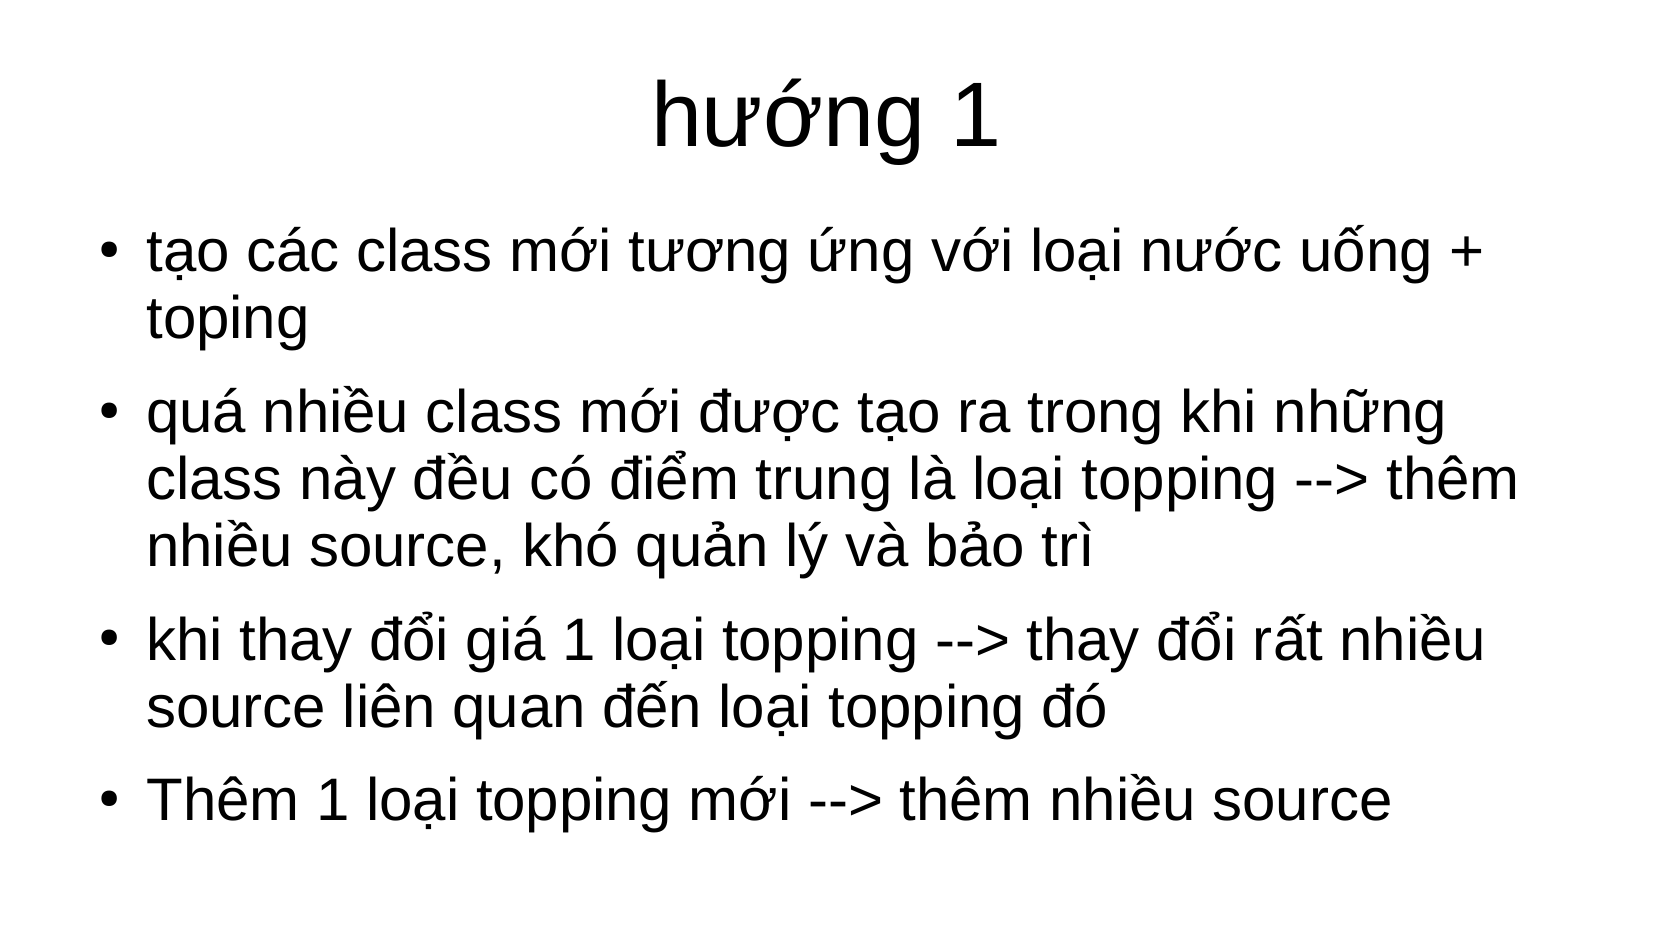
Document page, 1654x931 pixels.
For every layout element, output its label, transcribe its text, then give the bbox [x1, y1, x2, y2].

title hướng 1 [82, 37, 1571, 193]
list tạo các class mới tương ứng với loại nước uống + toping quá nhiều class mới được tạo ra trong khi những class này đều có điểm trung là loại topping --> thêm nhiều source, khó quản lý và bảo trì khi thay đổi giá 1 loại topping --> thay đổi rất nhiều source liên quan đến loại topping đó Thêm 1 loại topping mới --> thêm nhiều source [82, 217, 1571, 841]
